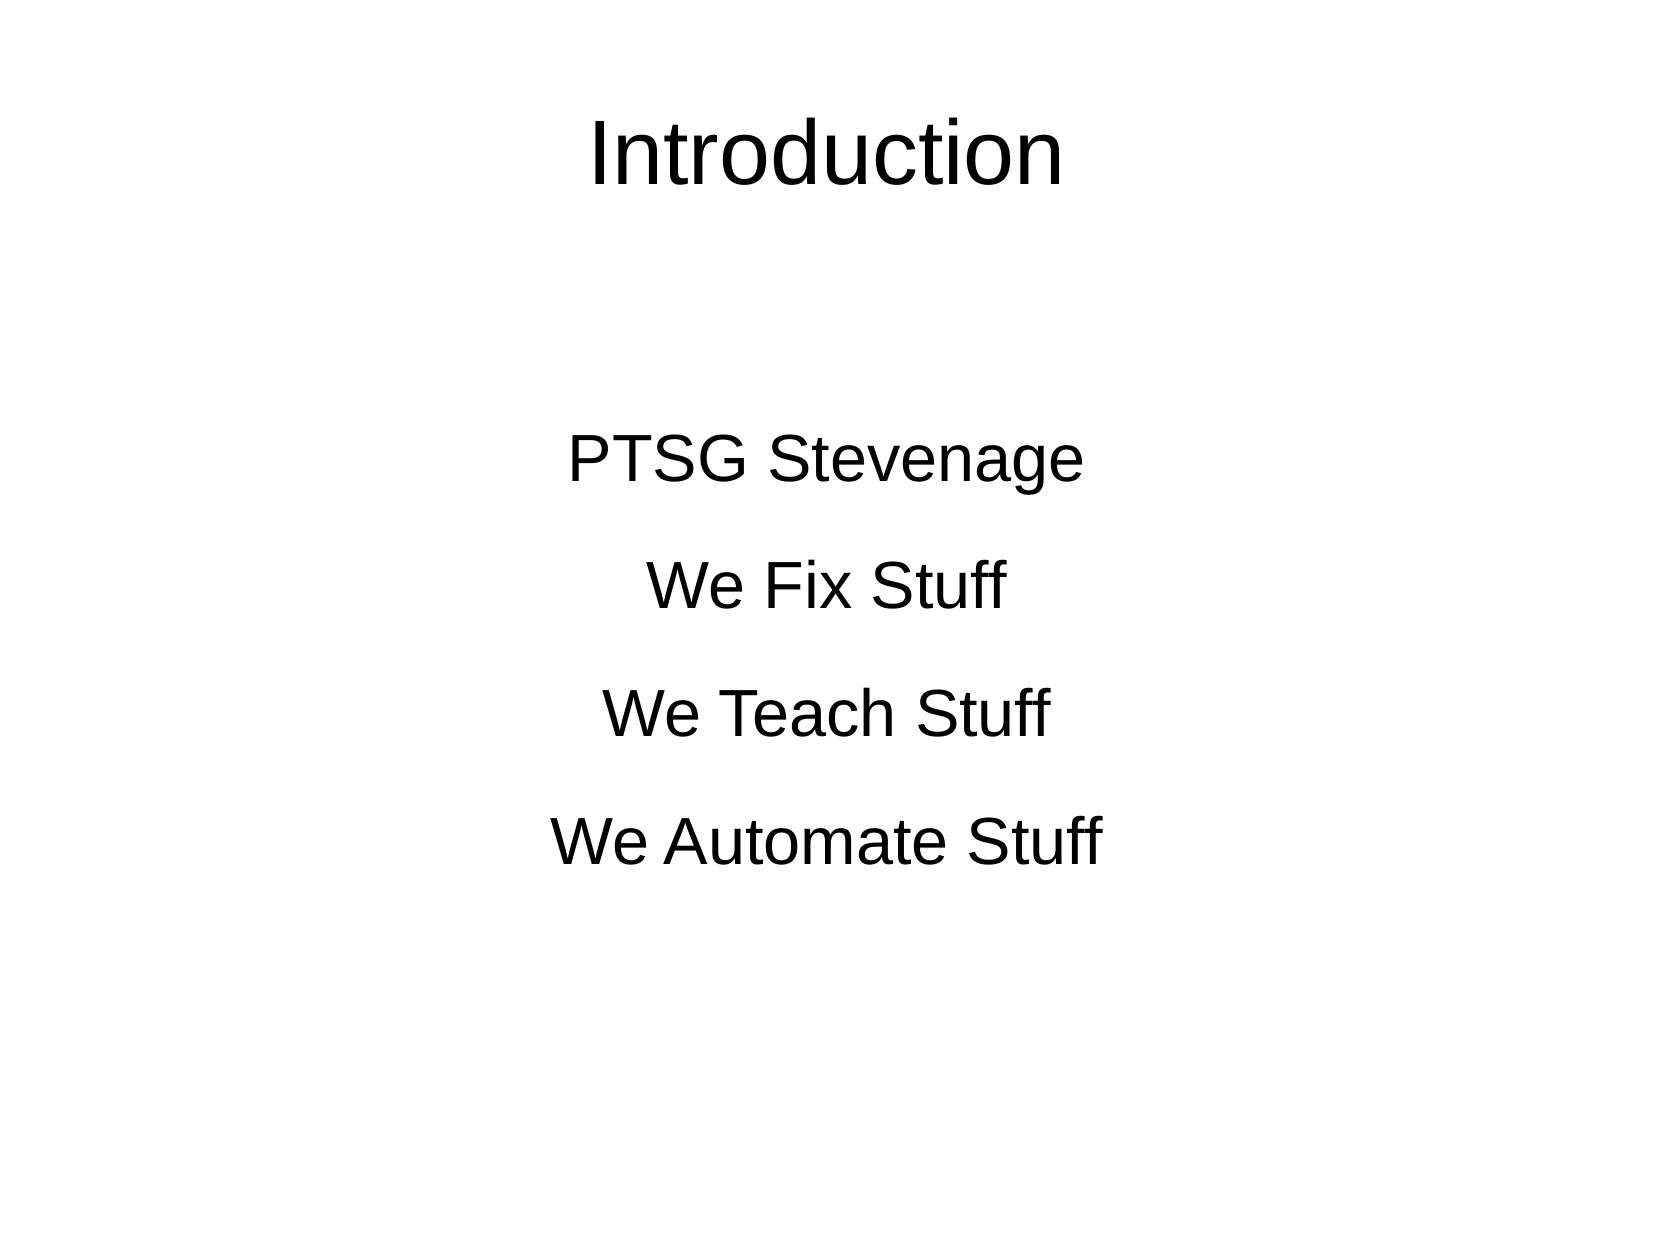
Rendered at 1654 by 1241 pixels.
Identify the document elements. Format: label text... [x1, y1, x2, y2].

subtitle PTSG Stevenage We Fix Stuff We Teach Stuff We Automate Stuff [82, 290, 1571, 1010]
title Introduction [82, 49, 1571, 257]
